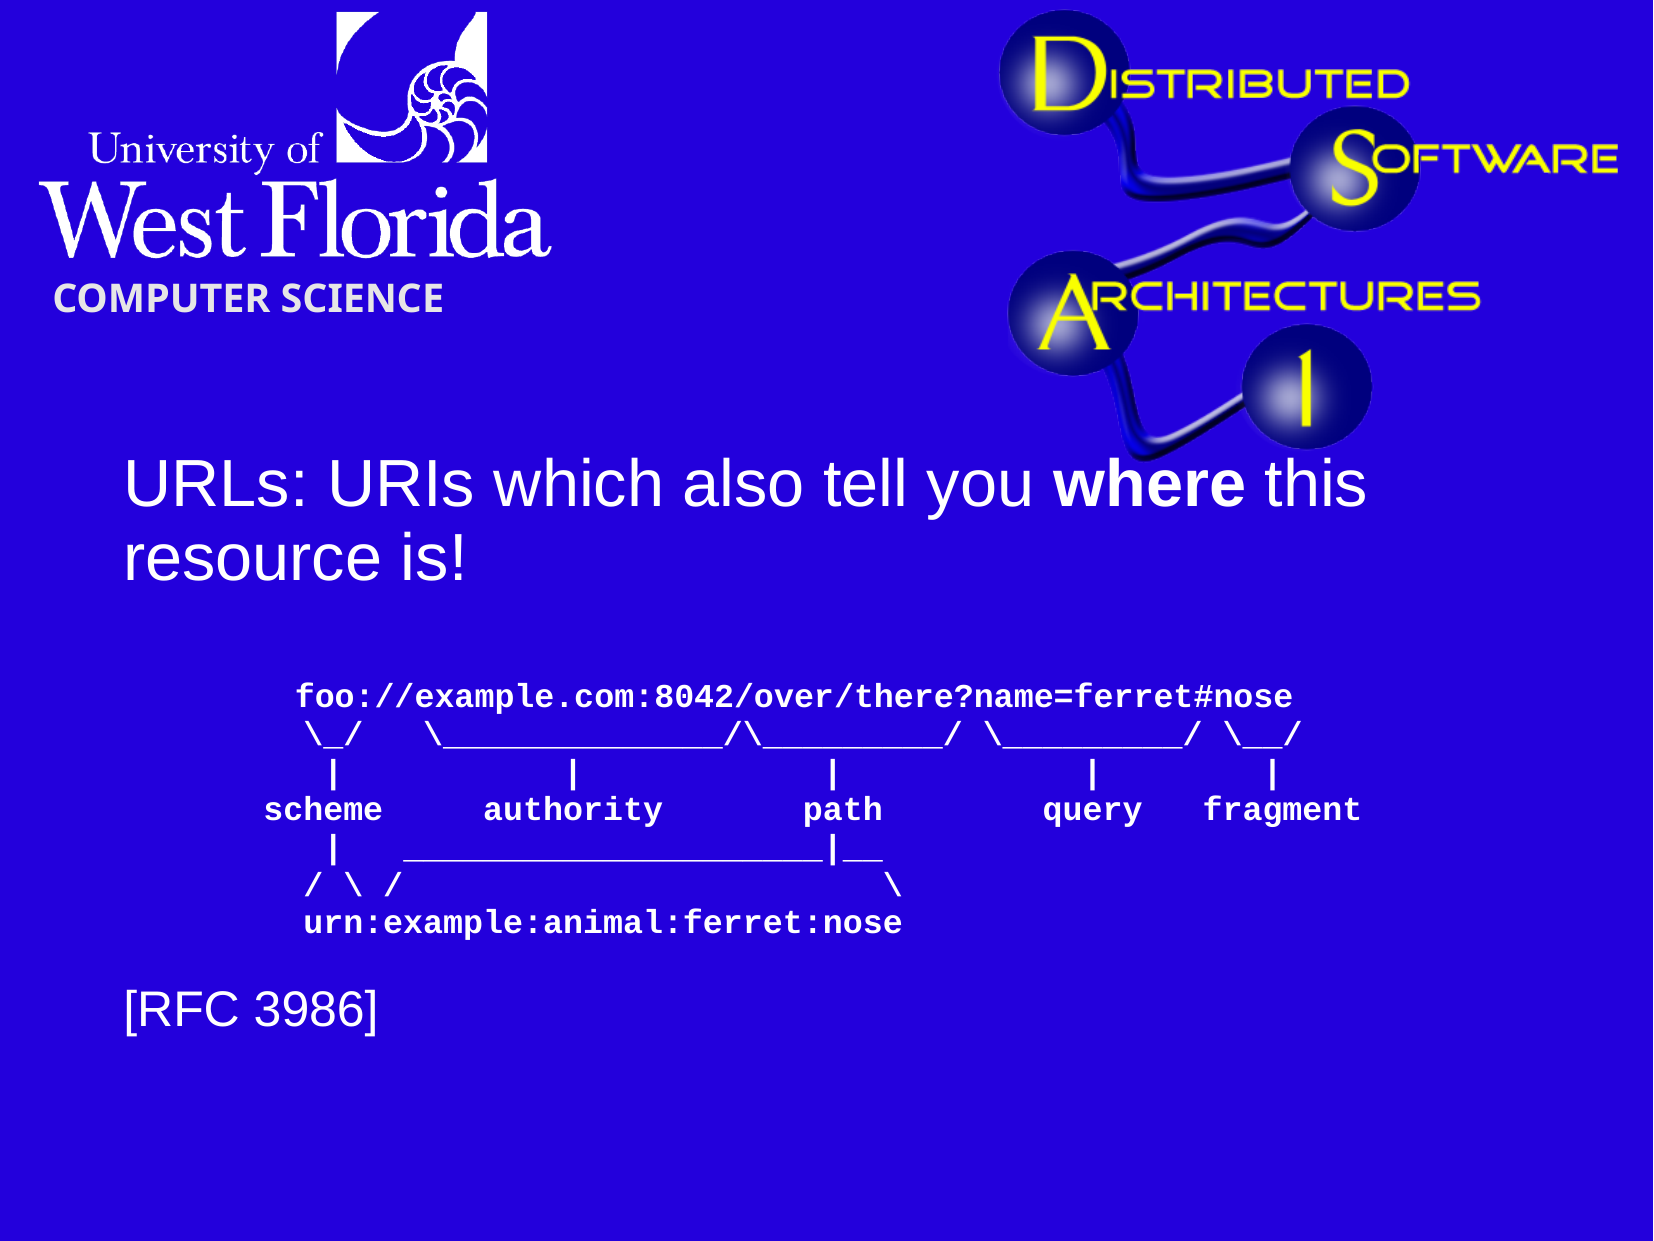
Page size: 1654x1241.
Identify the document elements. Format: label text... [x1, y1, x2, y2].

picture [910, 0, 1653, 506]
text_box URLs: URIs which also tell you where this resource is! foo://example.com:8042/over/there?name=ferret#nose \_/ \______________/\_________/ \_________/ \__/ | | | | | scheme authority path query fragment | _____________________|__ / \ / \ urn:example:animal:ferret:nose [RFC 3986] [108, 438, 1421, 1045]
text_box COMPUTER SCIENCE [37, 262, 563, 334]
picture [37, 0, 559, 262]
